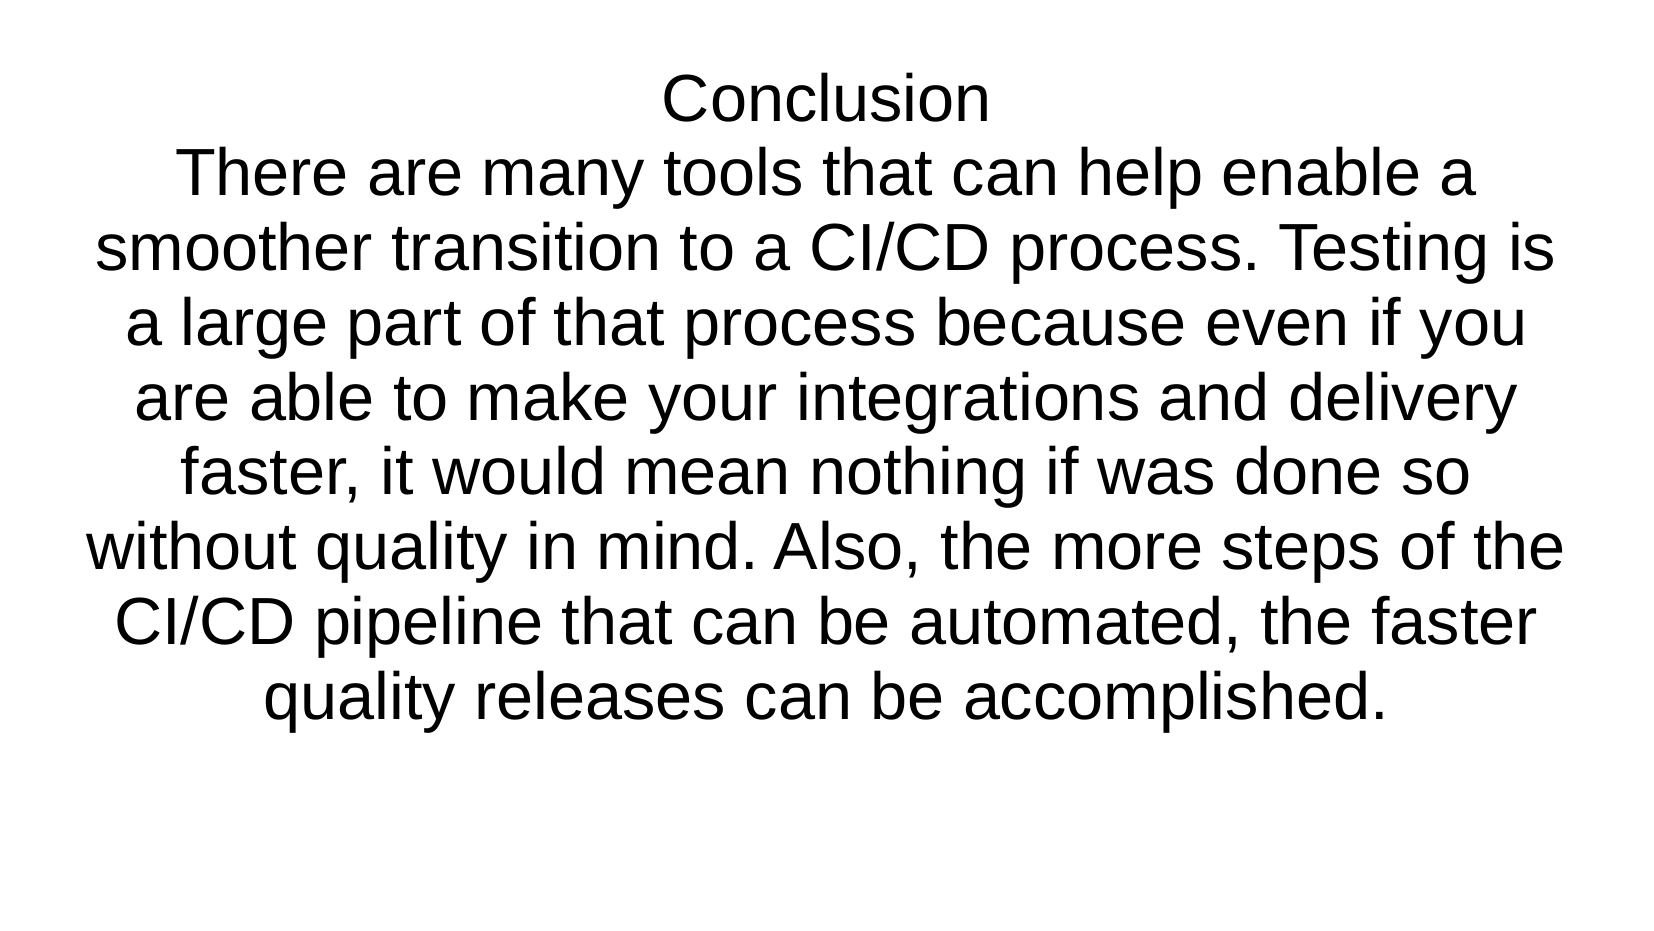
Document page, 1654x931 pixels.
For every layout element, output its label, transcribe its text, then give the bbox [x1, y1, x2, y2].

subtitle Conclusion There are many tools that can help enable a smoother transition to a CI/CD process. Testing is a large part of that process because even if you are able to make your integrations and delivery faster, it would mean nothing if was done so without quality in mind. Also, the more steps of the CI/CD pipeline that can be automated, the faster quality releases can be accomplished. [82, 37, 1571, 757]
